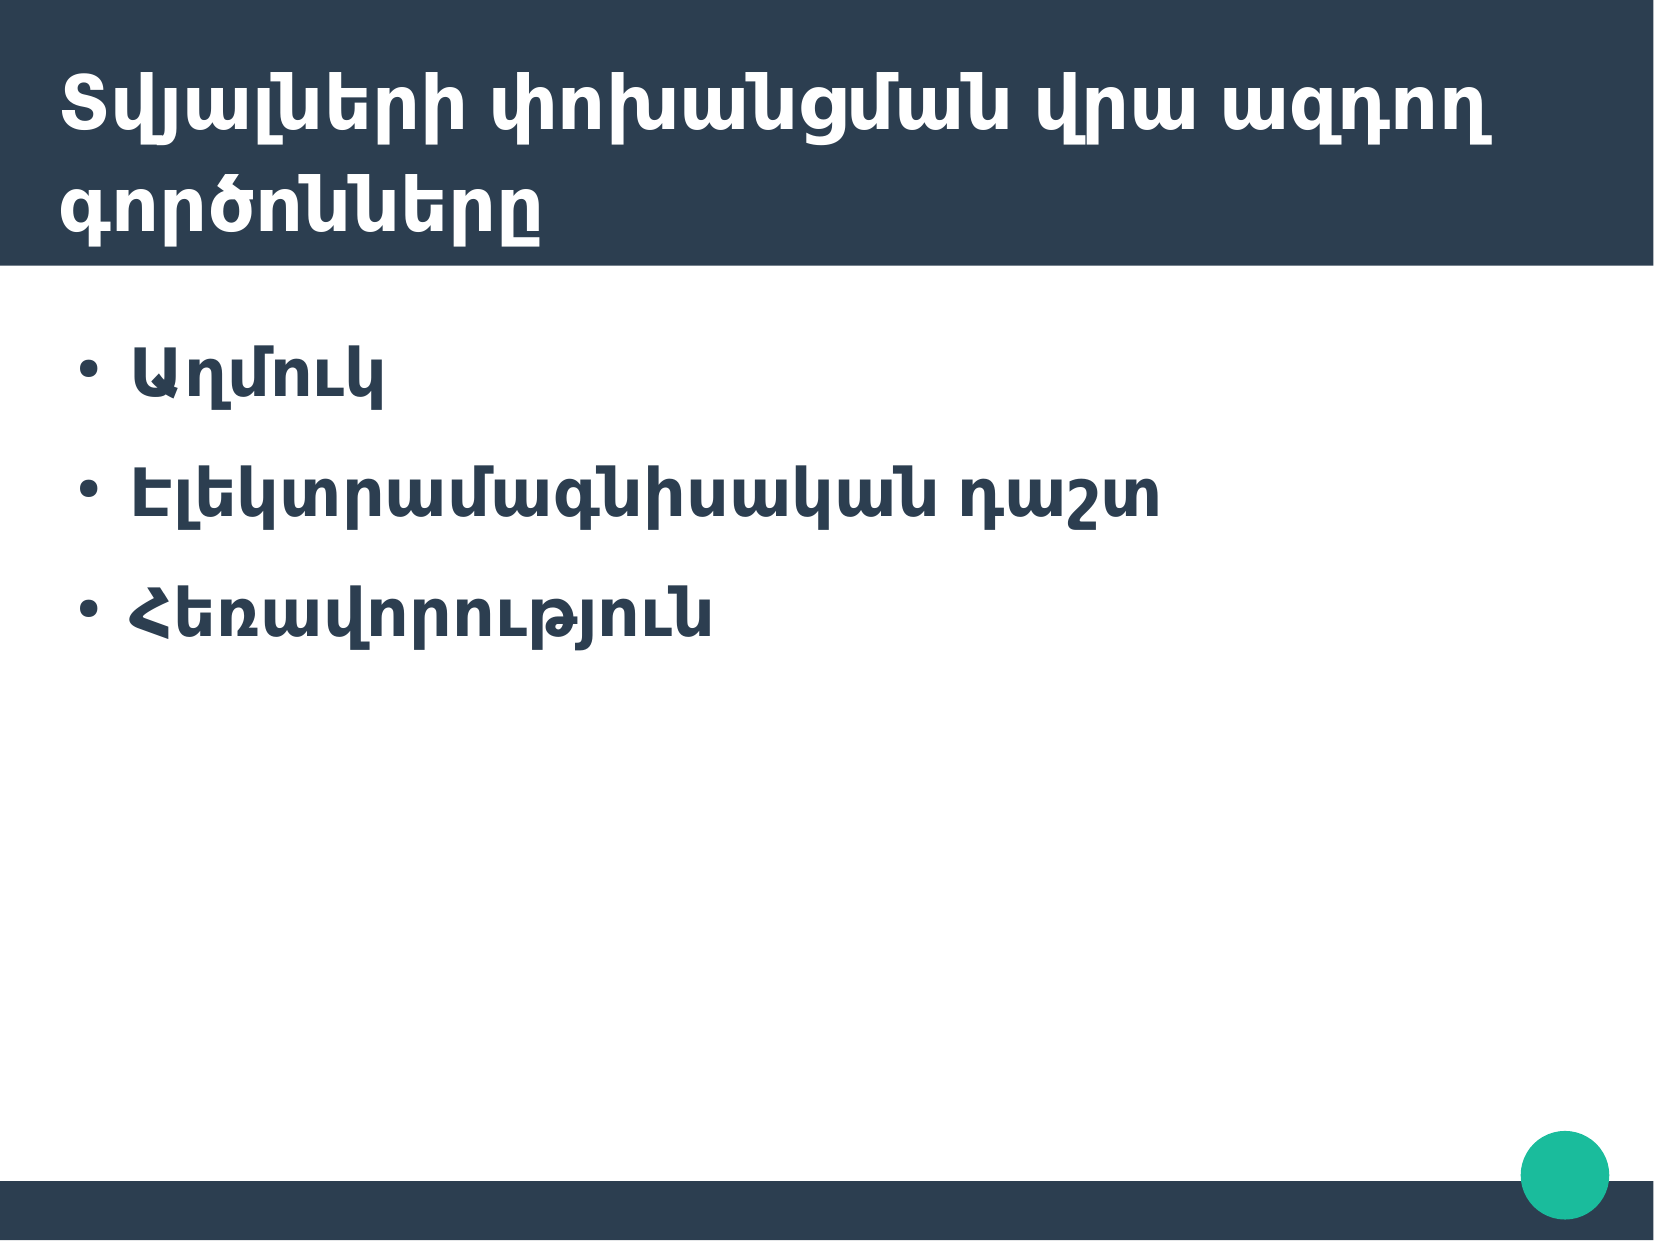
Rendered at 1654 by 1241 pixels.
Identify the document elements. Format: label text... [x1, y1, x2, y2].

list Աղմուկ Էլեկտրամագնիսական դաշտ Հեռավորություն [59, 324, 1595, 1152]
title Տվյալների փոխանցման վրա ազդող գործոնները [59, 49, 1595, 207]
